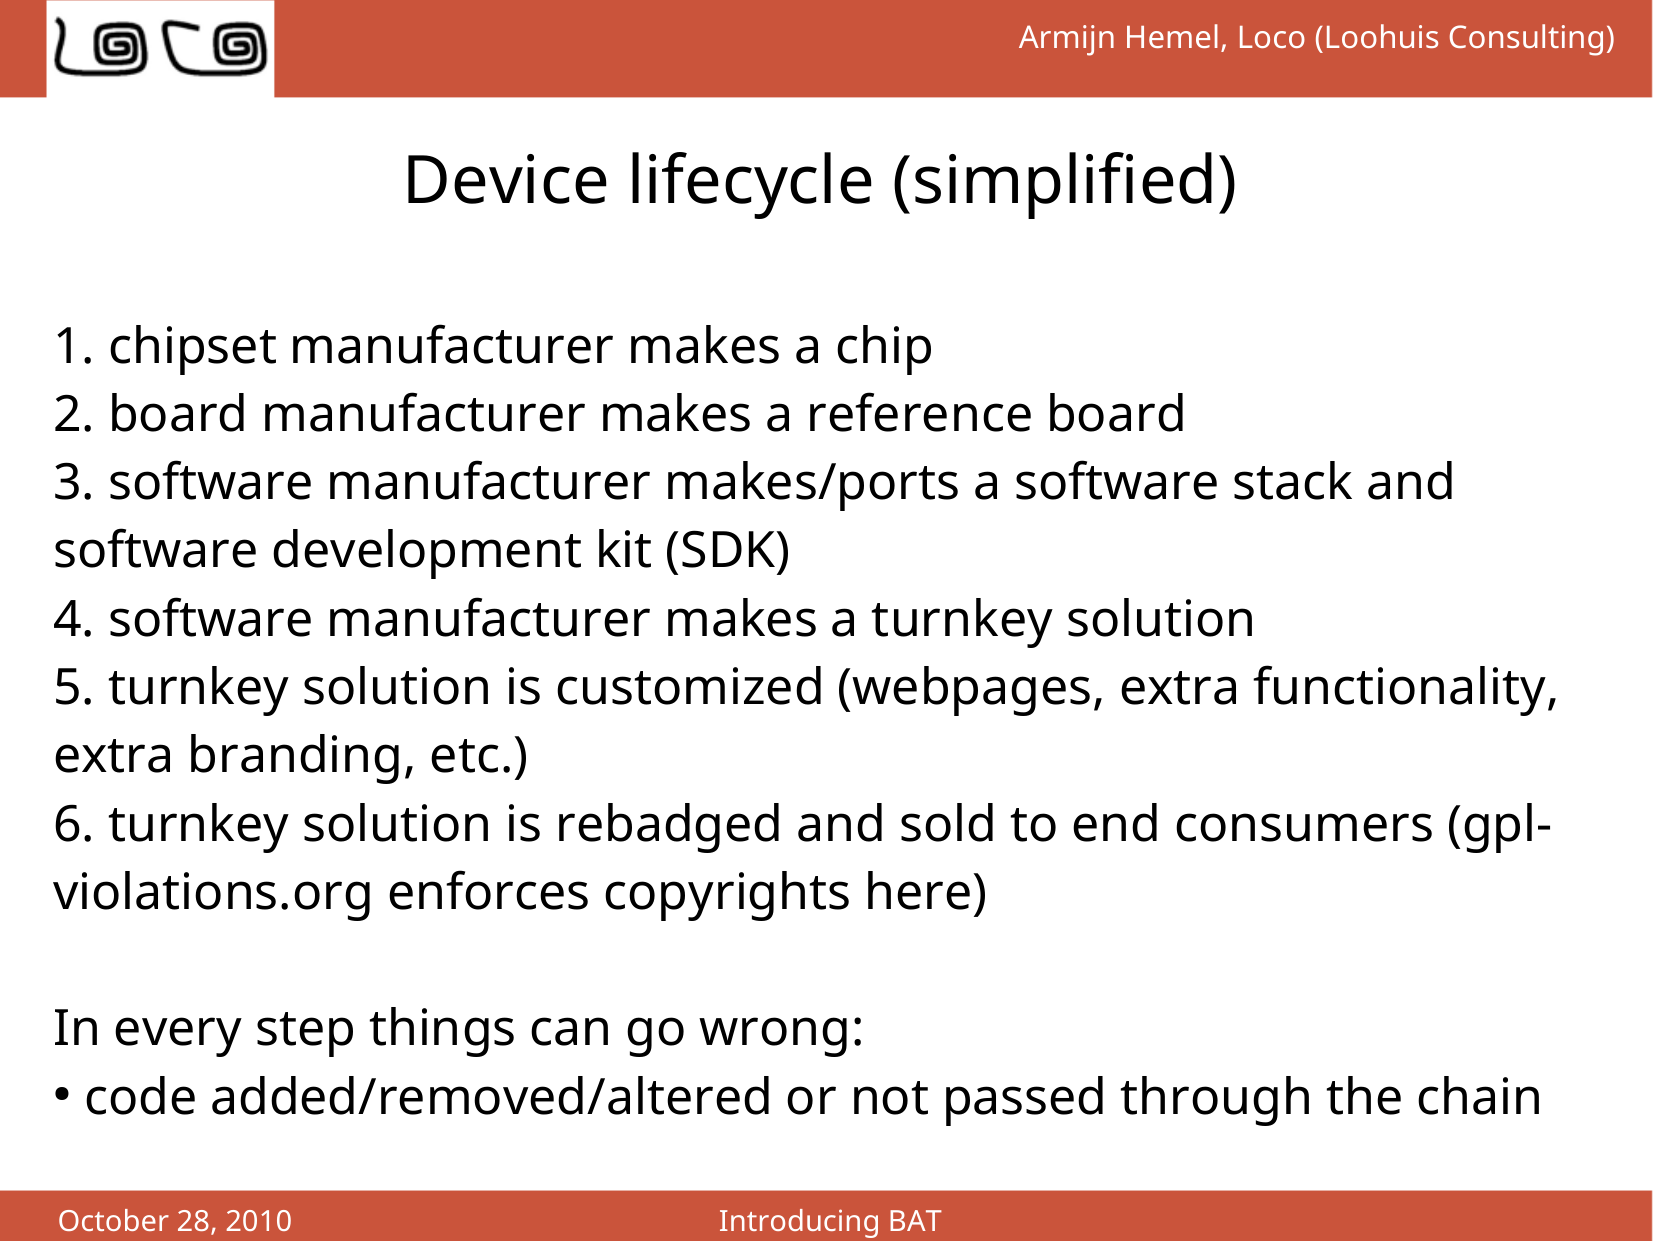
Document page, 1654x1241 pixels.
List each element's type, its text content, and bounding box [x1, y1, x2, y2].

picture [0, 0, 1654, 1241]
subtitle chipset manufacturer makes a chip board manufacturer makes a reference board software manufacturer makes/ports a software stack and software development kit (SDK) software manufacturer makes a turnkey solution turnkey solution is customized (webpages, extra functionality, extra branding, etc.) turnkey solution is rebadged and sold to end consumers (gpl-violations.org enforces copyrights here) In every step things can go wrong: code added/removed/altered or not passed through the chain [53, 265, 1595, 1173]
title Device lifecycle (simplified) [47, 125, 1595, 229]
